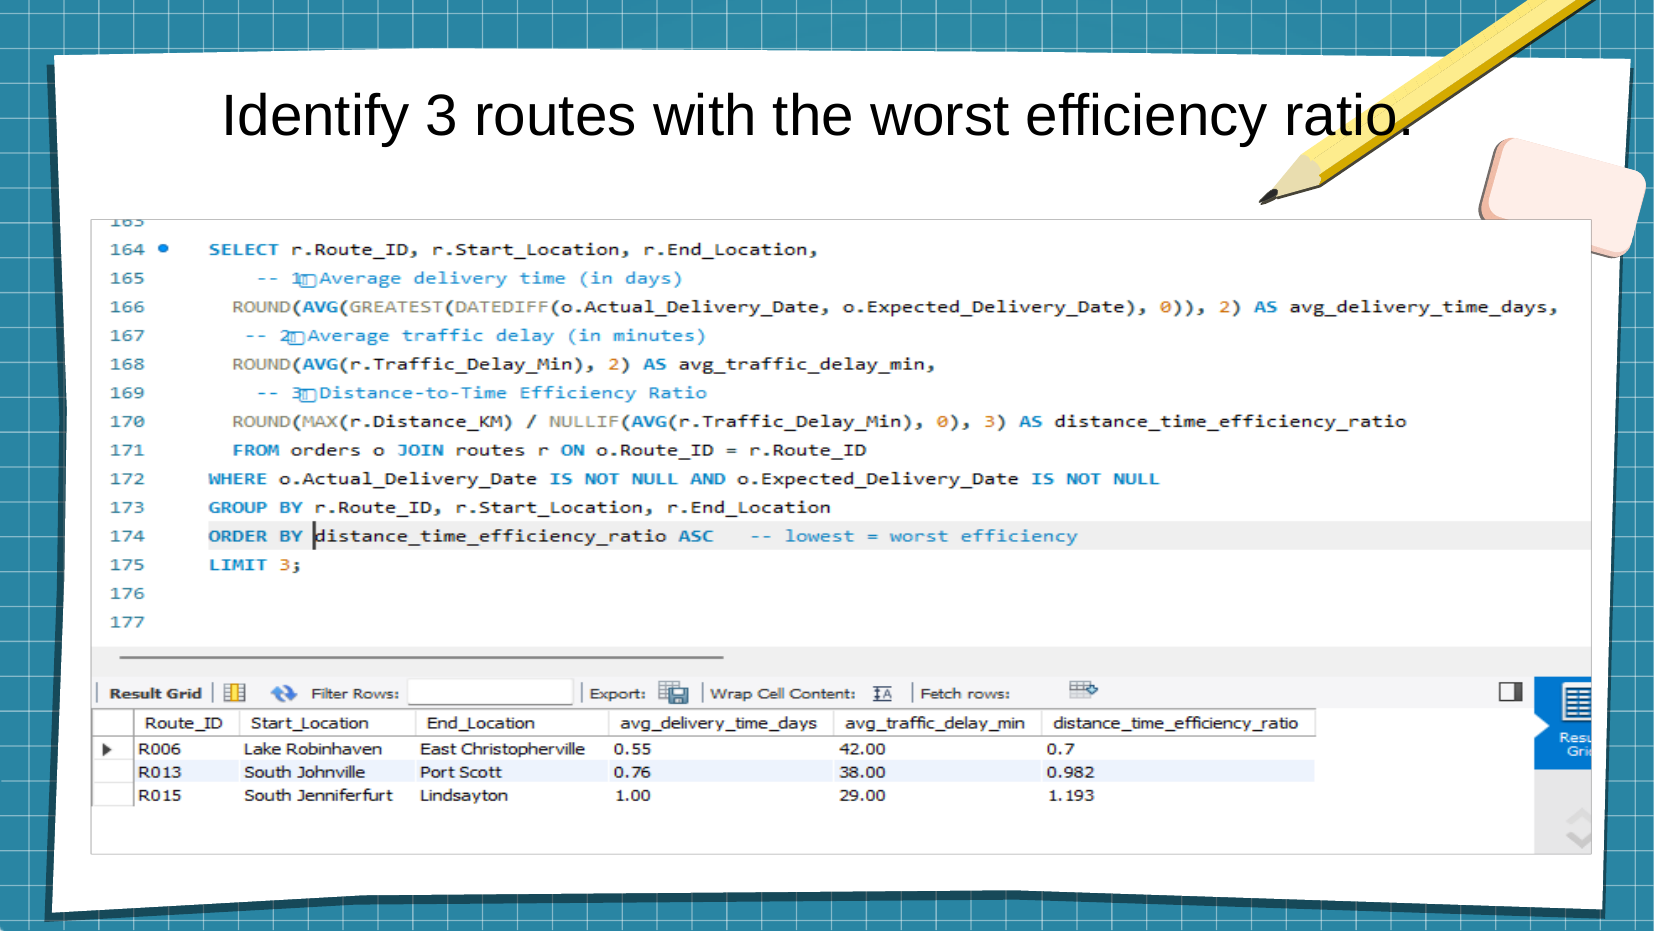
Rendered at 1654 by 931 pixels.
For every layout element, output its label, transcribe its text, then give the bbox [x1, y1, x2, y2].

title Identify 3 routes with the worst efficiency ratio. [82, 37, 1571, 193]
picture [88, 217, 1595, 857]
